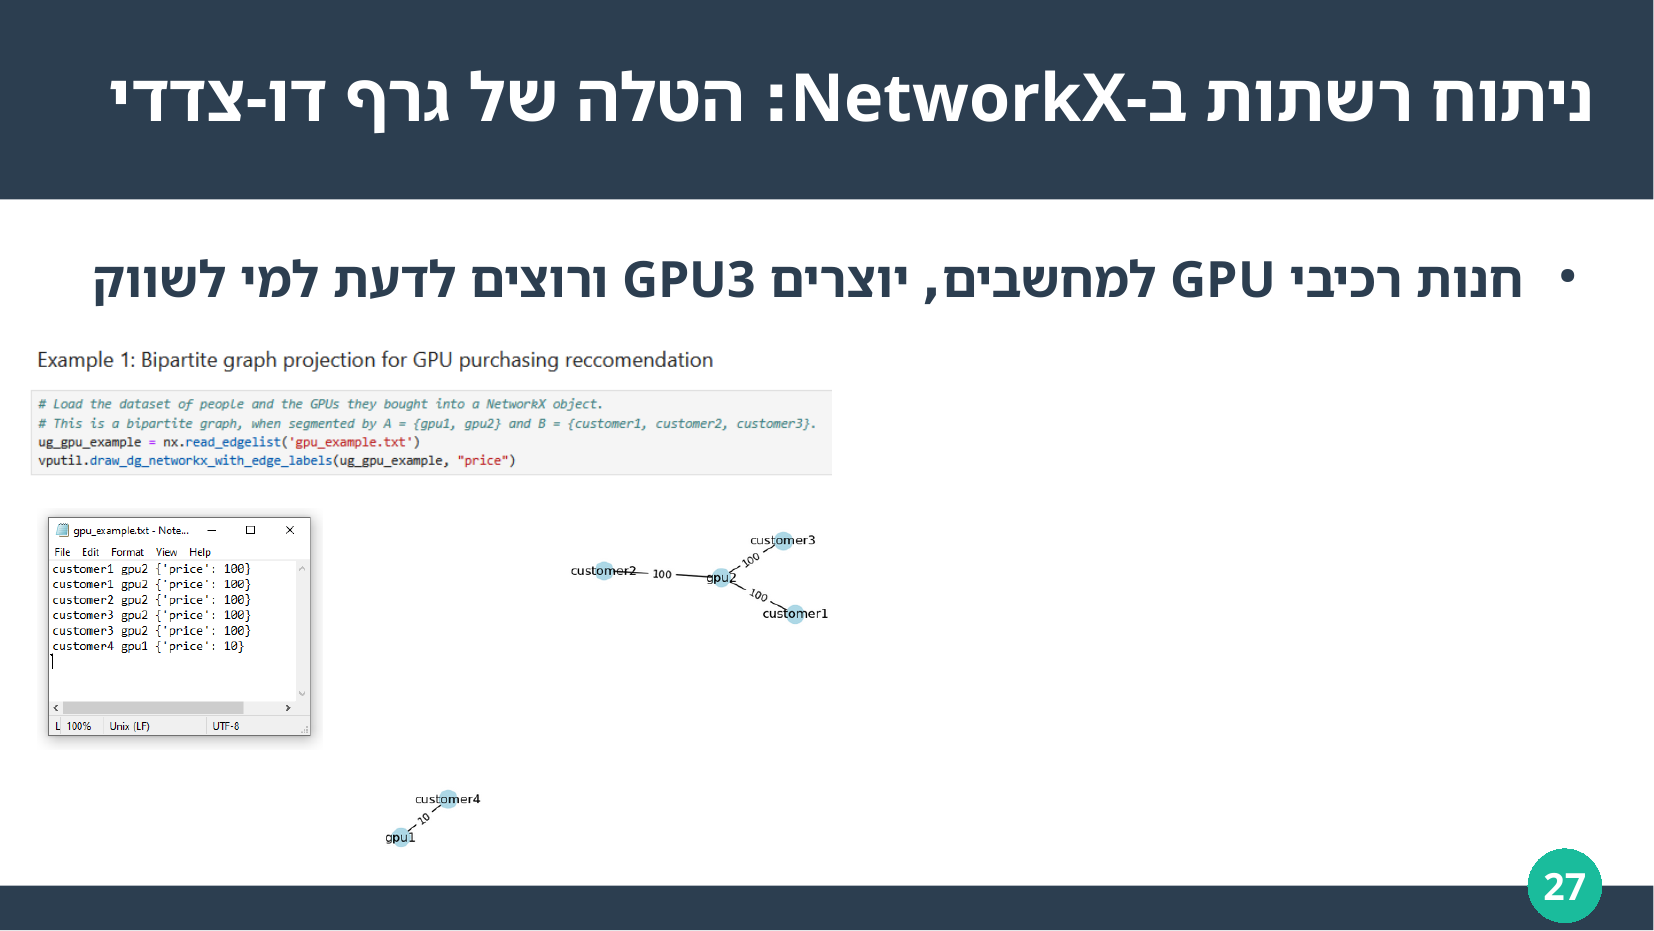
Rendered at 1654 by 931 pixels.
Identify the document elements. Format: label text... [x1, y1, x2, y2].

picture [37, 508, 323, 750]
picture [24, 337, 832, 488]
list חנות רכיבי GPU למחשבים, יוצרים GPU3 ורוצים לדעת למי לשווק [58, 243, 1595, 864]
picture [351, 518, 863, 863]
title ניתוח רשתות ב-NetworkX: הטלה של גרף דו-צדדי [58, 36, 1595, 155]
